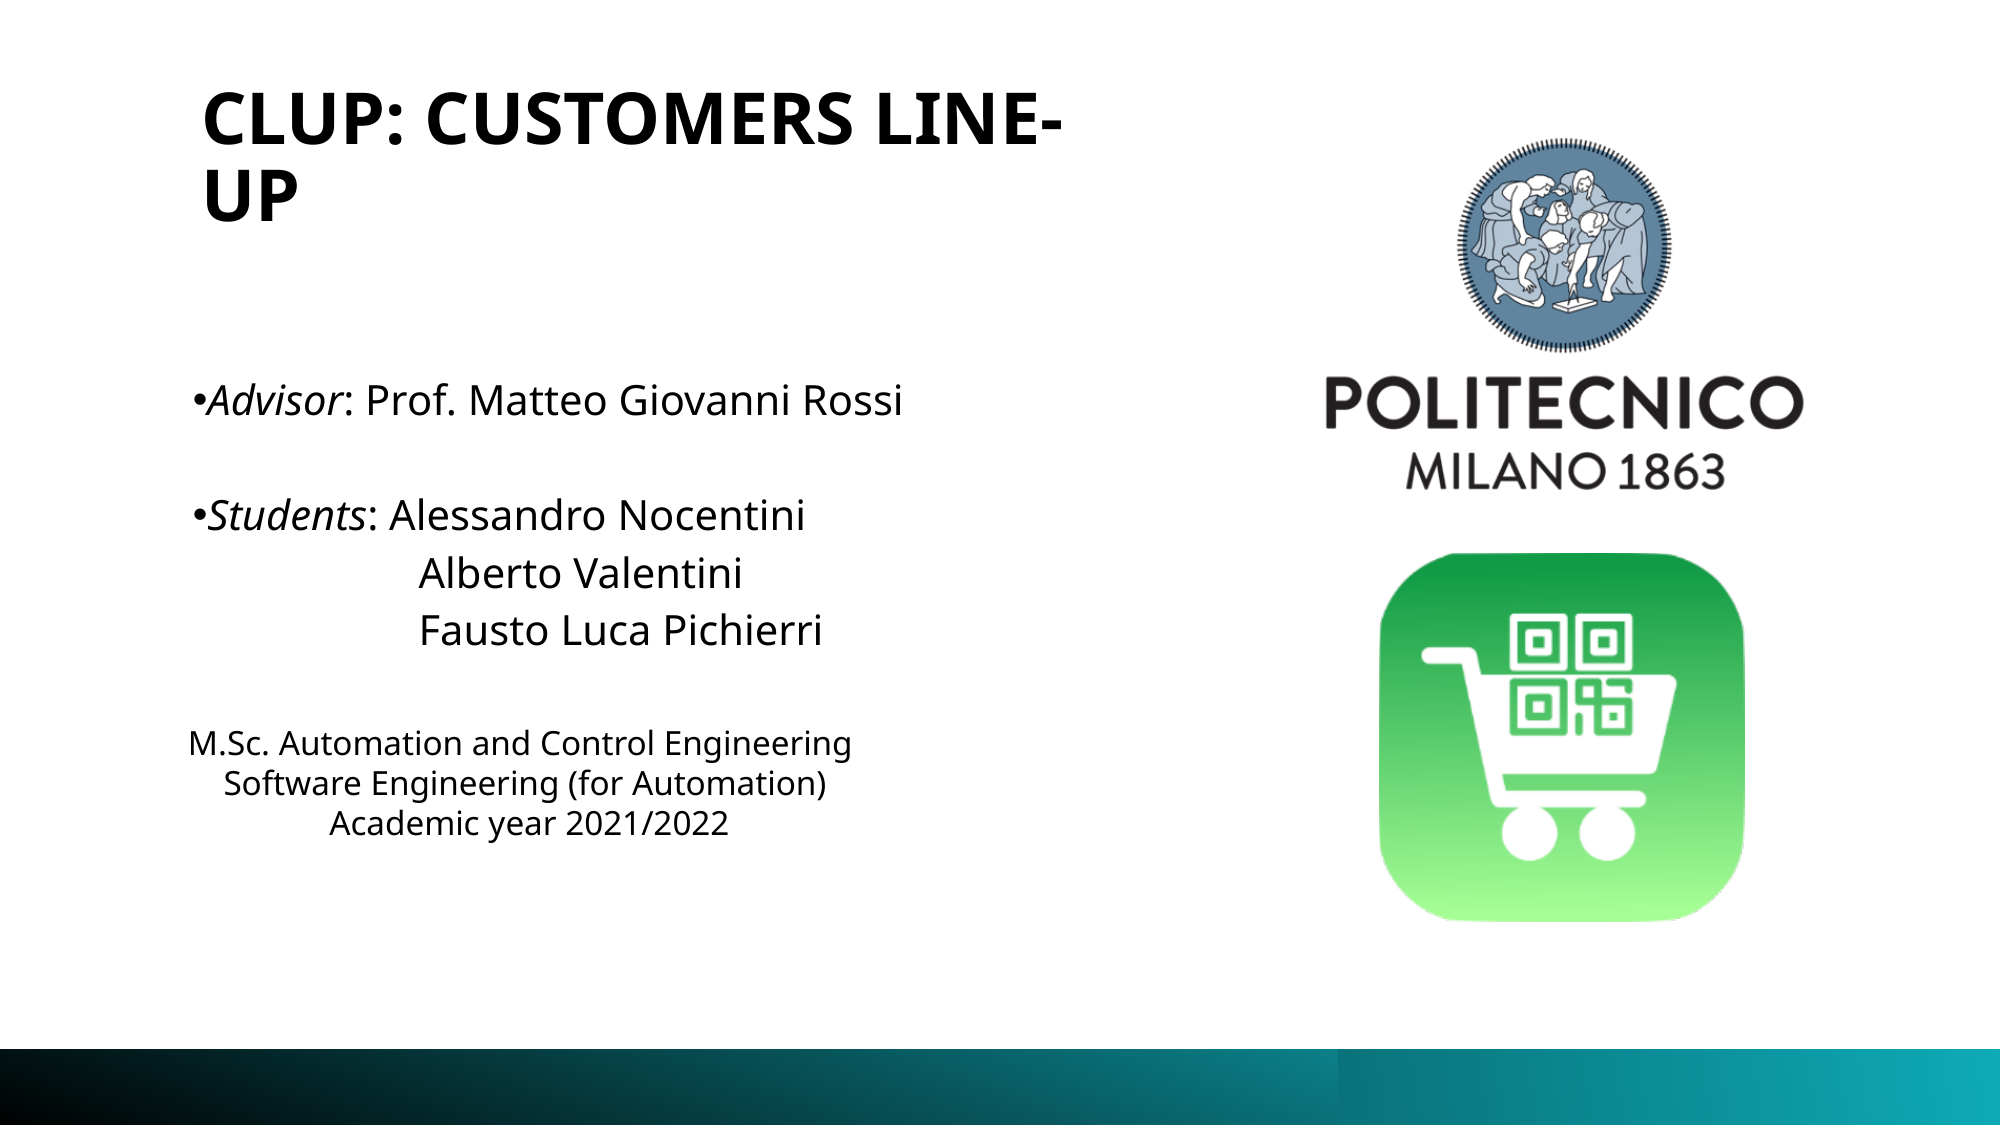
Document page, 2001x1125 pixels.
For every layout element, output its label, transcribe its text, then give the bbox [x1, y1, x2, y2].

text_box Advisor: Prof. Matteo Giovanni Rossi Students: Alessandro Nocentini Alberto Valentini Fausto Luca Pichierri [177, 371, 1132, 940]
picture [1379, 553, 1745, 922]
picture [1274, 131, 1855, 494]
title CLup: Customers Line-up [186, 75, 1141, 331]
text_box [0, 0, 2000, 1125]
text_box M.Sc. Automation and Control Engineering Software Engineering (for Automation) Academic year 2021/2022 [45, 714, 1081, 852]
